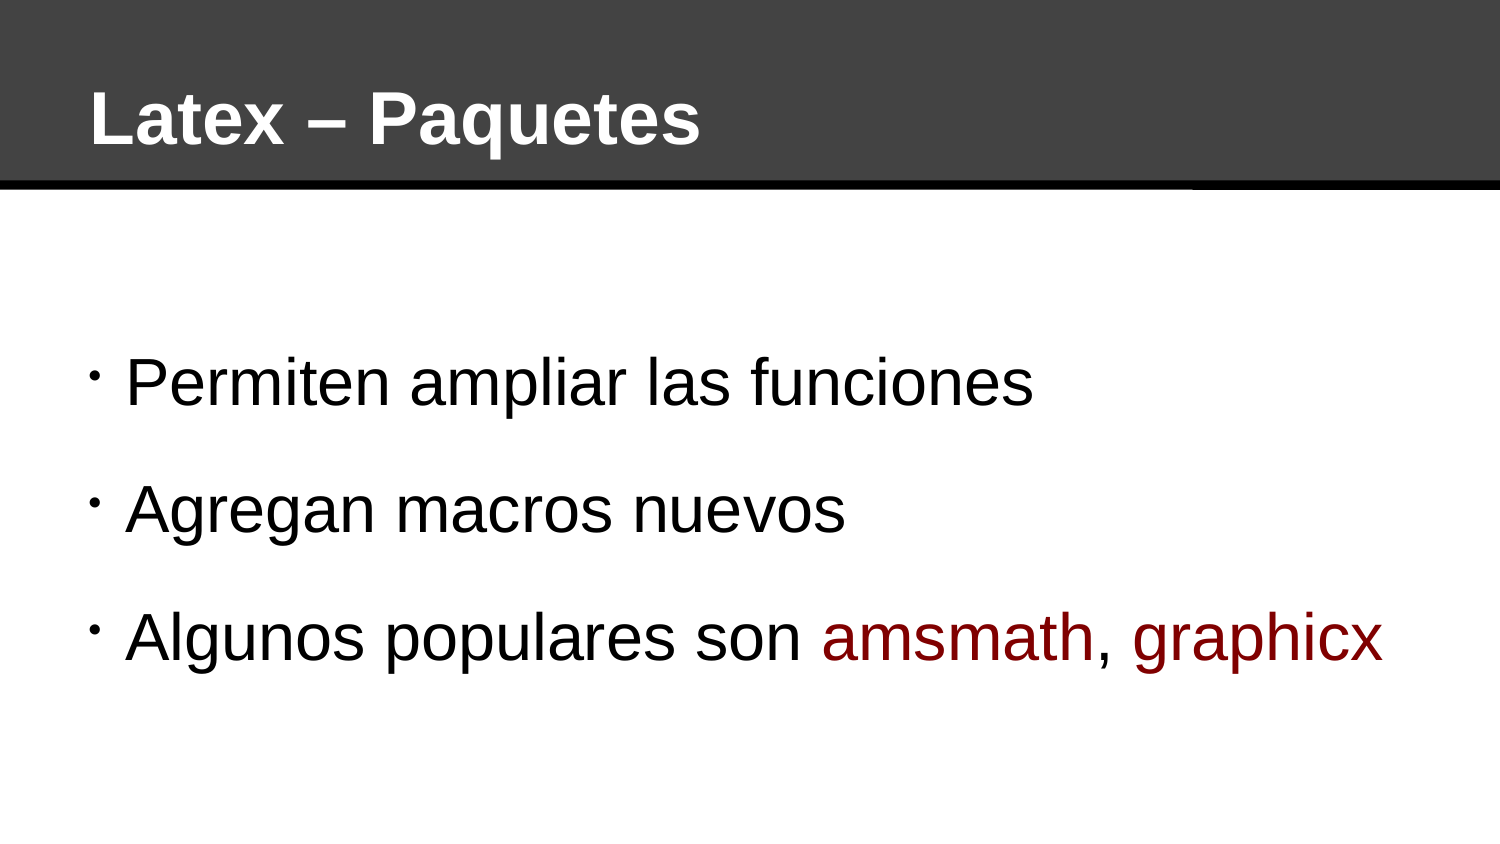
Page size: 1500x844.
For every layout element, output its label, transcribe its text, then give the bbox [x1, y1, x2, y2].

text_box Permiten ampliar las funciones Agregan macros nuevos Algunos populares son amsmath, graphicx [74, 196, 1425, 808]
text_box Latex – Paquetes [74, 33, 1425, 175]
